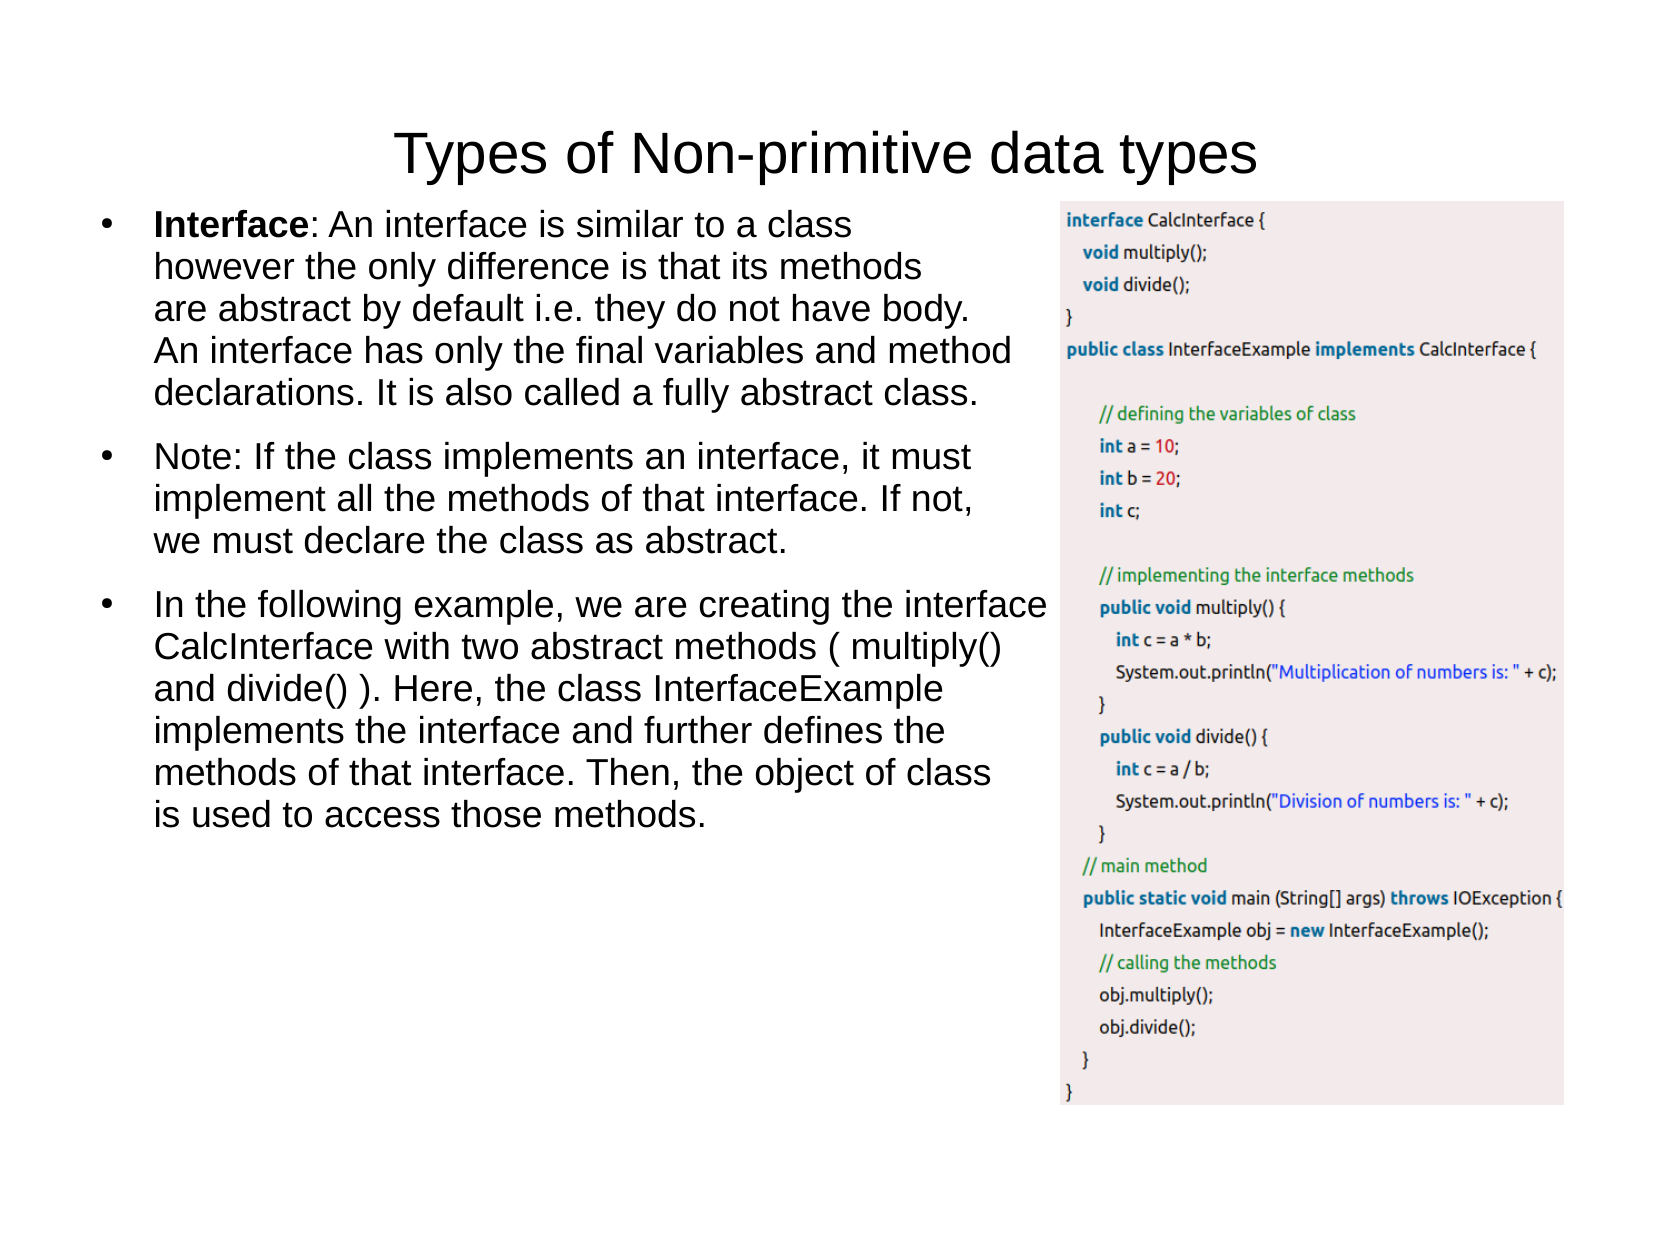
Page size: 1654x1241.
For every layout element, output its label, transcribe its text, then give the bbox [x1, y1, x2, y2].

title Types of Non-primitive data types [82, 49, 1571, 203]
picture [1060, 201, 1564, 1105]
list Interface: An interface is similar to a class however the only difference is that its methods are abstract by default i.e. they do not have body. An interface has only the final variables and method declarations. It is also called a fully abstract class. Note: If the class implements an interface, it must implement all the methods of that interface. If not, we must declare the class as abstract. In the following example, we are creating the interface CalcInterface with two abstract methods ( multiply() and divide() ). Here, the class InterfaceExample implements the interface and further defines the methods of that interface. Then, the object of class is used to access those methods. [82, 203, 1619, 1135]
